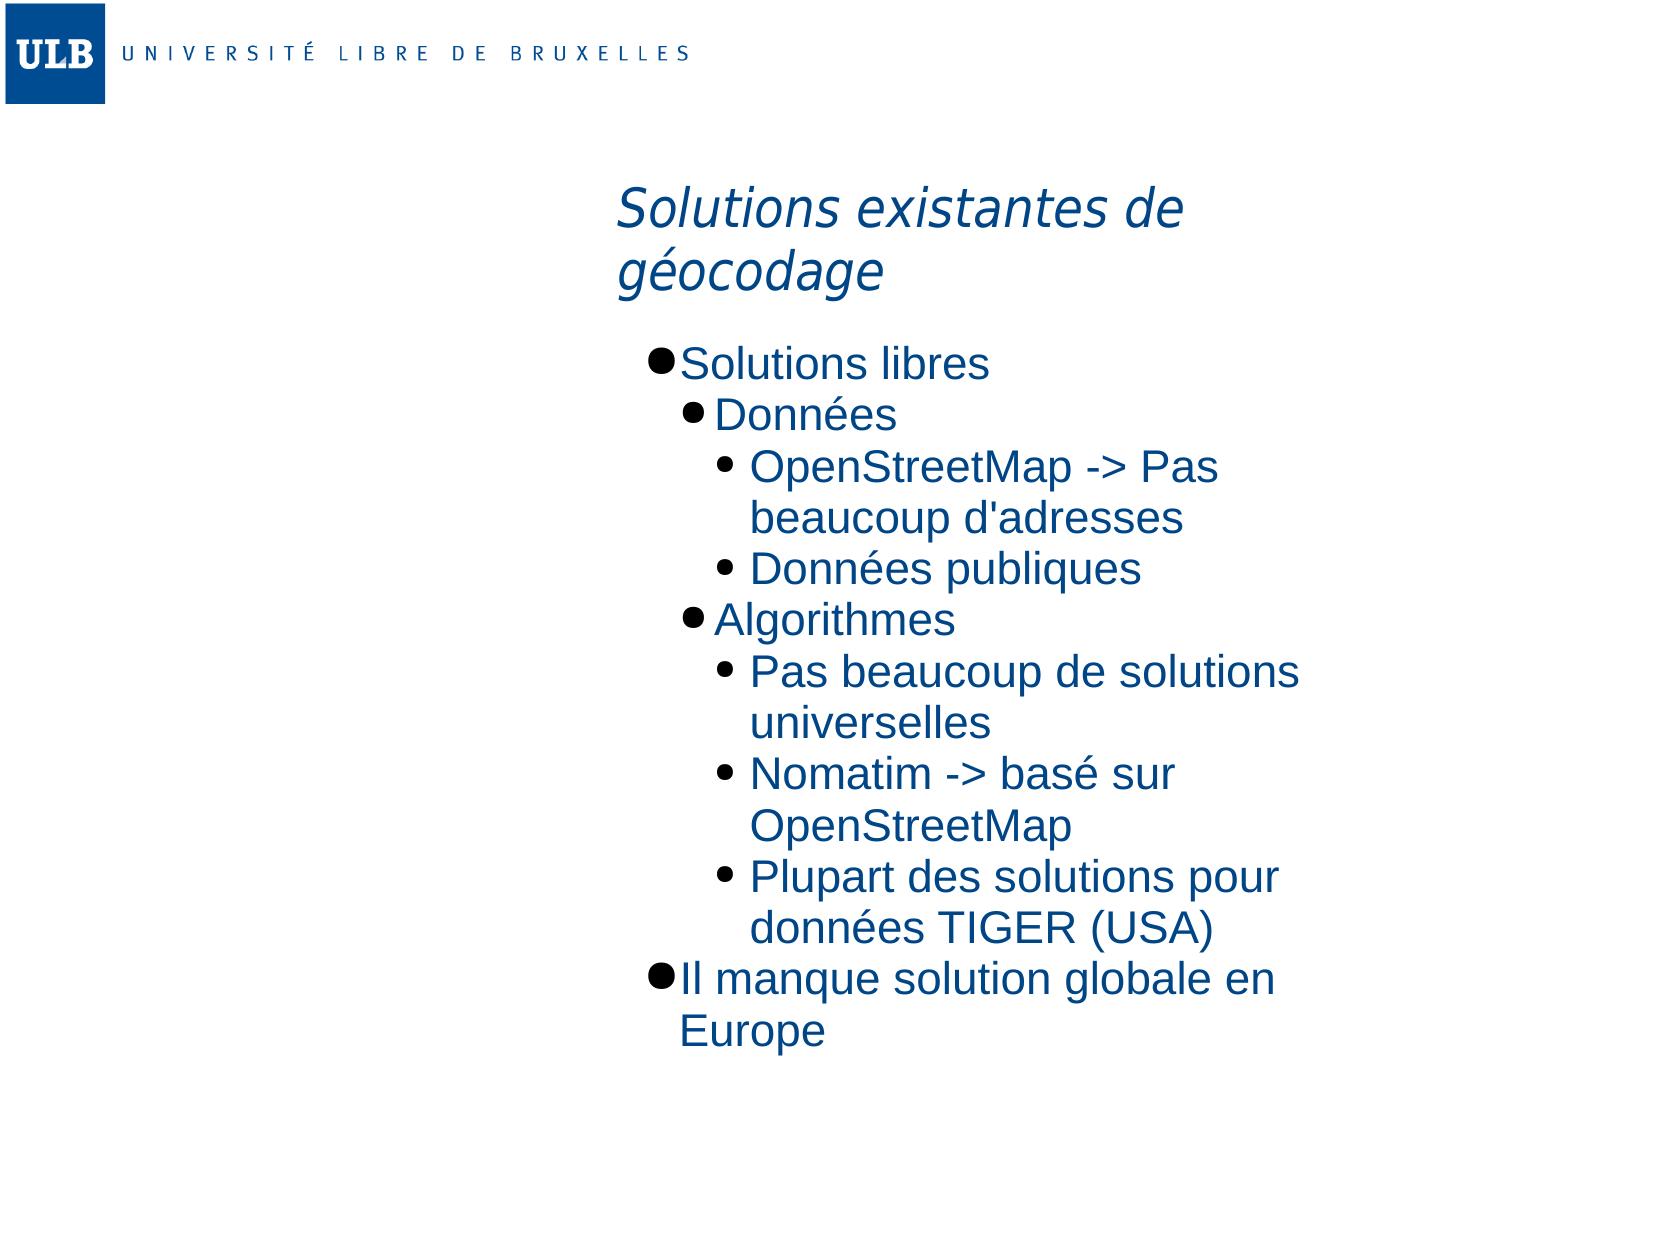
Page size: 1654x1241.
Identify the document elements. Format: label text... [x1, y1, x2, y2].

picture [0, 0, 700, 107]
text_box Solutions libres Données OpenStreetMap -> Pas beaucoup d'adresses Données publiques Algorithmes Pas beaucoup de solutions universelles Nomatim -> basé sur OpenStreetMap Plupart des solutions pour données TIGER (USA) Il manque solution globale en Europe [628, 330, 1424, 1064]
text_box Solutions existantes de géocodage [602, 170, 1362, 312]
